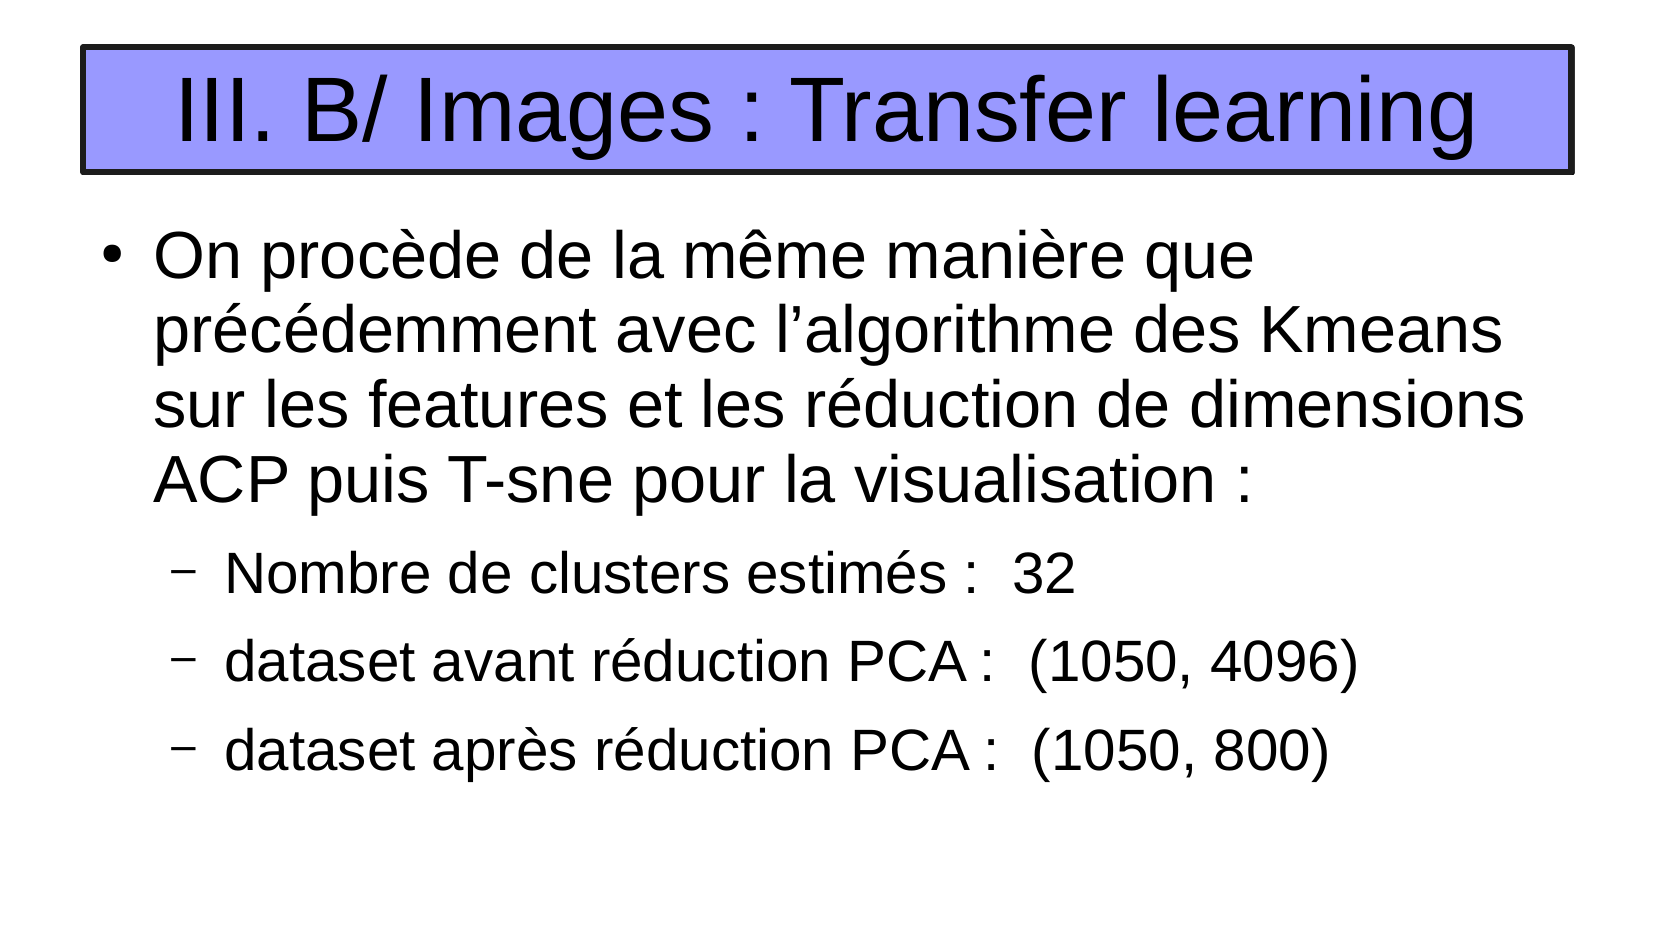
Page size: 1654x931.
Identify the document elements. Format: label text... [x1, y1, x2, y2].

list On procède de la même manière que précédemment avec l’algorithme des Kmeans sur les features et les réduction de dimensions ACP puis T-sne pour la visualisation : Nombre de clusters estimés : 32 dataset avant réduction PCA : (1050, 4096) dataset après réduction PCA : (1050, 800) [82, 217, 1571, 827]
title III. B/ Images : Transfer learning [83, 47, 1572, 172]
